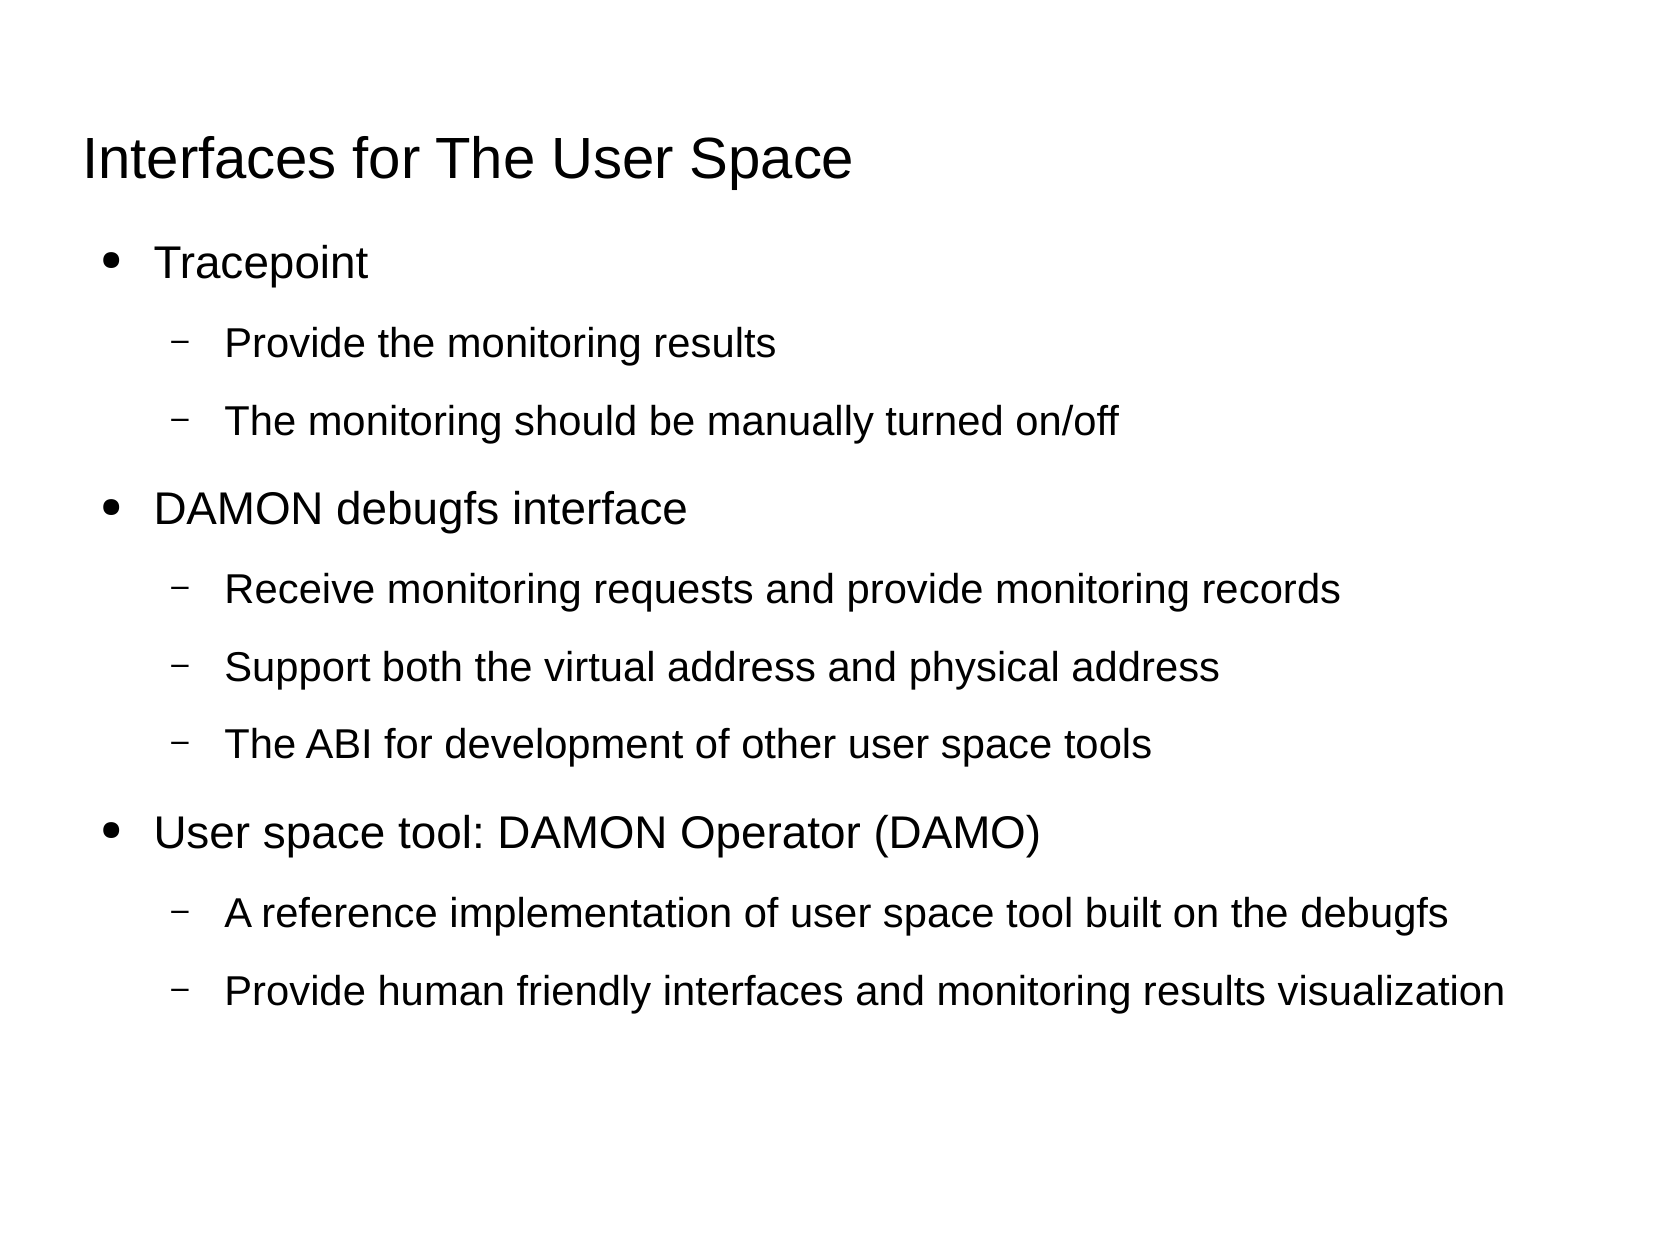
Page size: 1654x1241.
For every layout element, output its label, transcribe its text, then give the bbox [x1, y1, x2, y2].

list Tracepoint Provide the monitoring results The monitoring should be manually turned on/off DAMON debugfs interface Receive monitoring requests and provide monitoring records Support both the virtual address and physical address The ABI for development of other user space tools User space tool: DAMON Operator (DAMO) A reference implementation of user space tool built on the debugfs Provide human friendly interfaces and monitoring results visualization [82, 236, 1571, 1111]
title Interfaces for The User Space [82, 108, 1571, 210]
